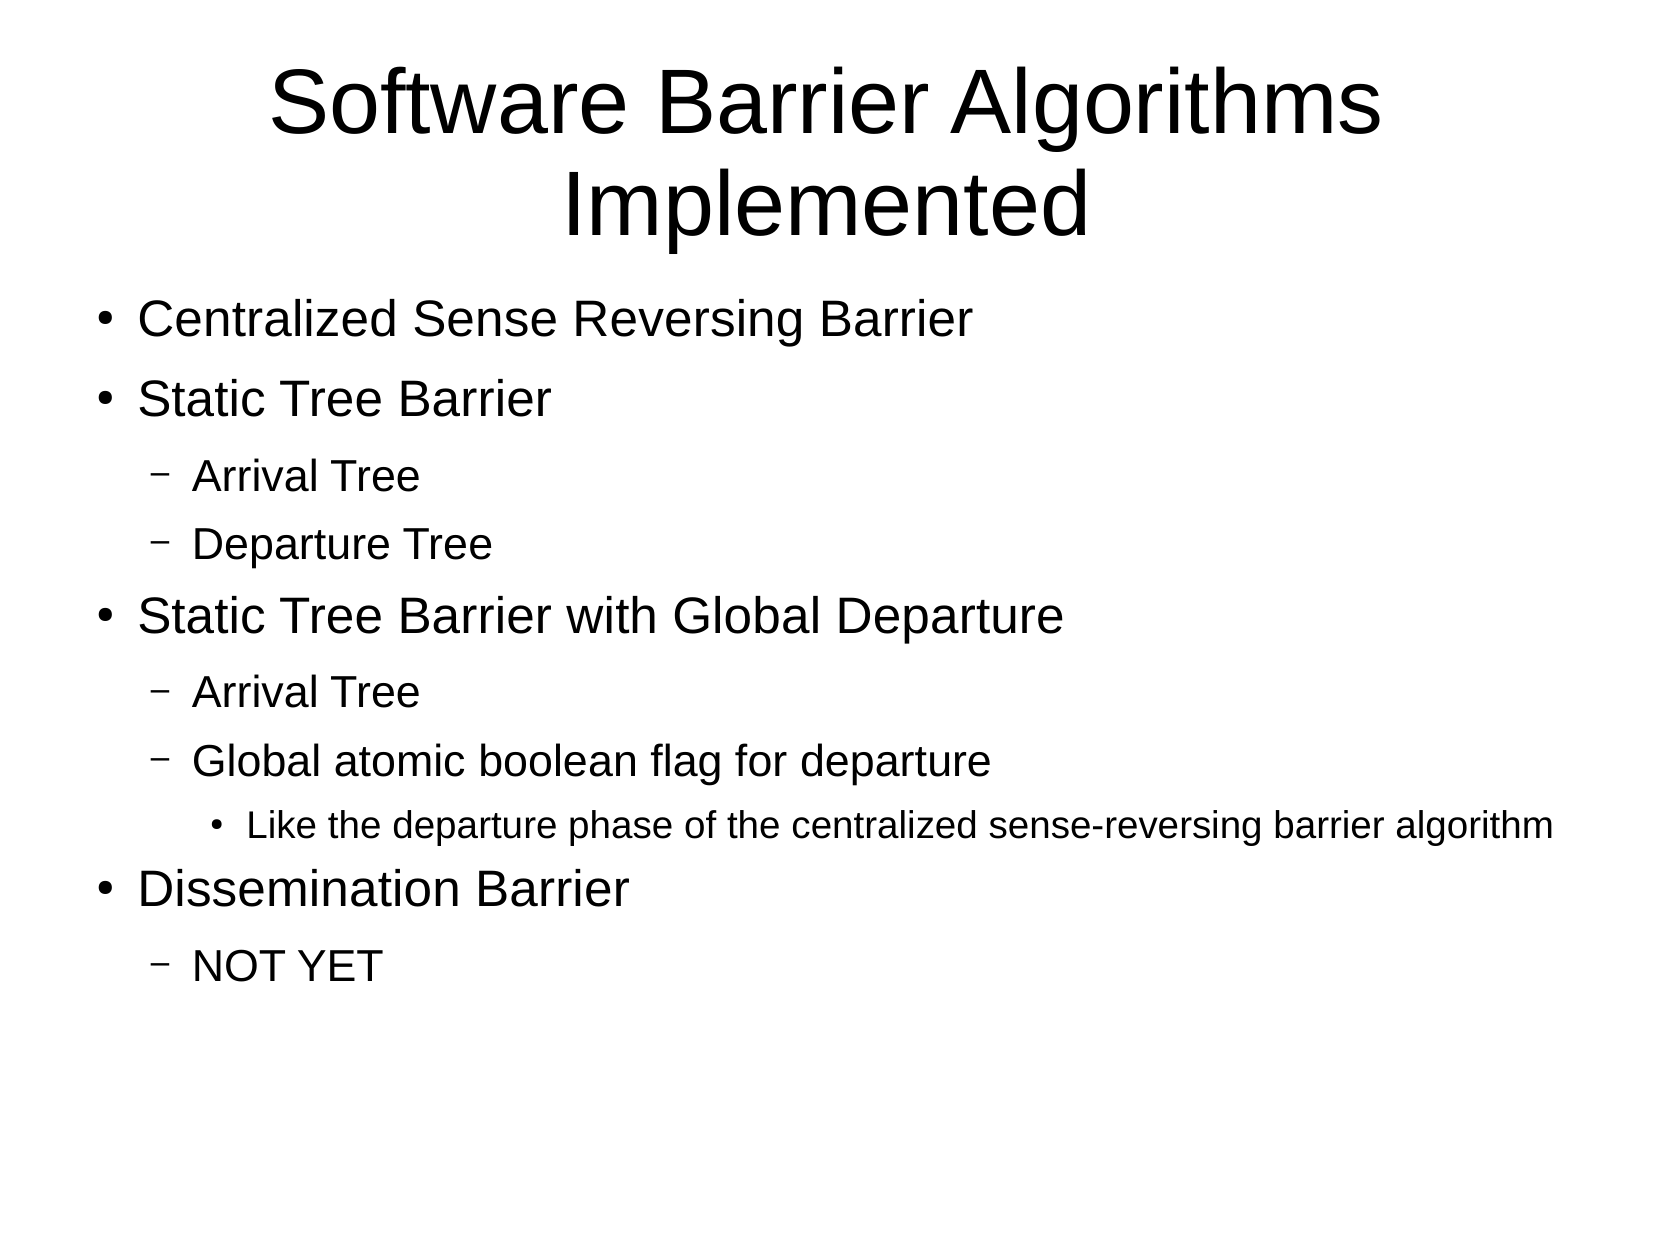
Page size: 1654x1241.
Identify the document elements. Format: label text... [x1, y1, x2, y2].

title Software Barrier Algorithms Implemented [82, 49, 1571, 257]
list Centralized Sense Reversing Barrier Static Tree Barrier Arrival Tree Departure Tree Static Tree Barrier with Global Departure Arrival Tree Global atomic boolean flag for departure Like the departure phase of the centralized sense-reversing barrier algorithm Dissemination Barrier NOT YET [82, 290, 1571, 1010]
